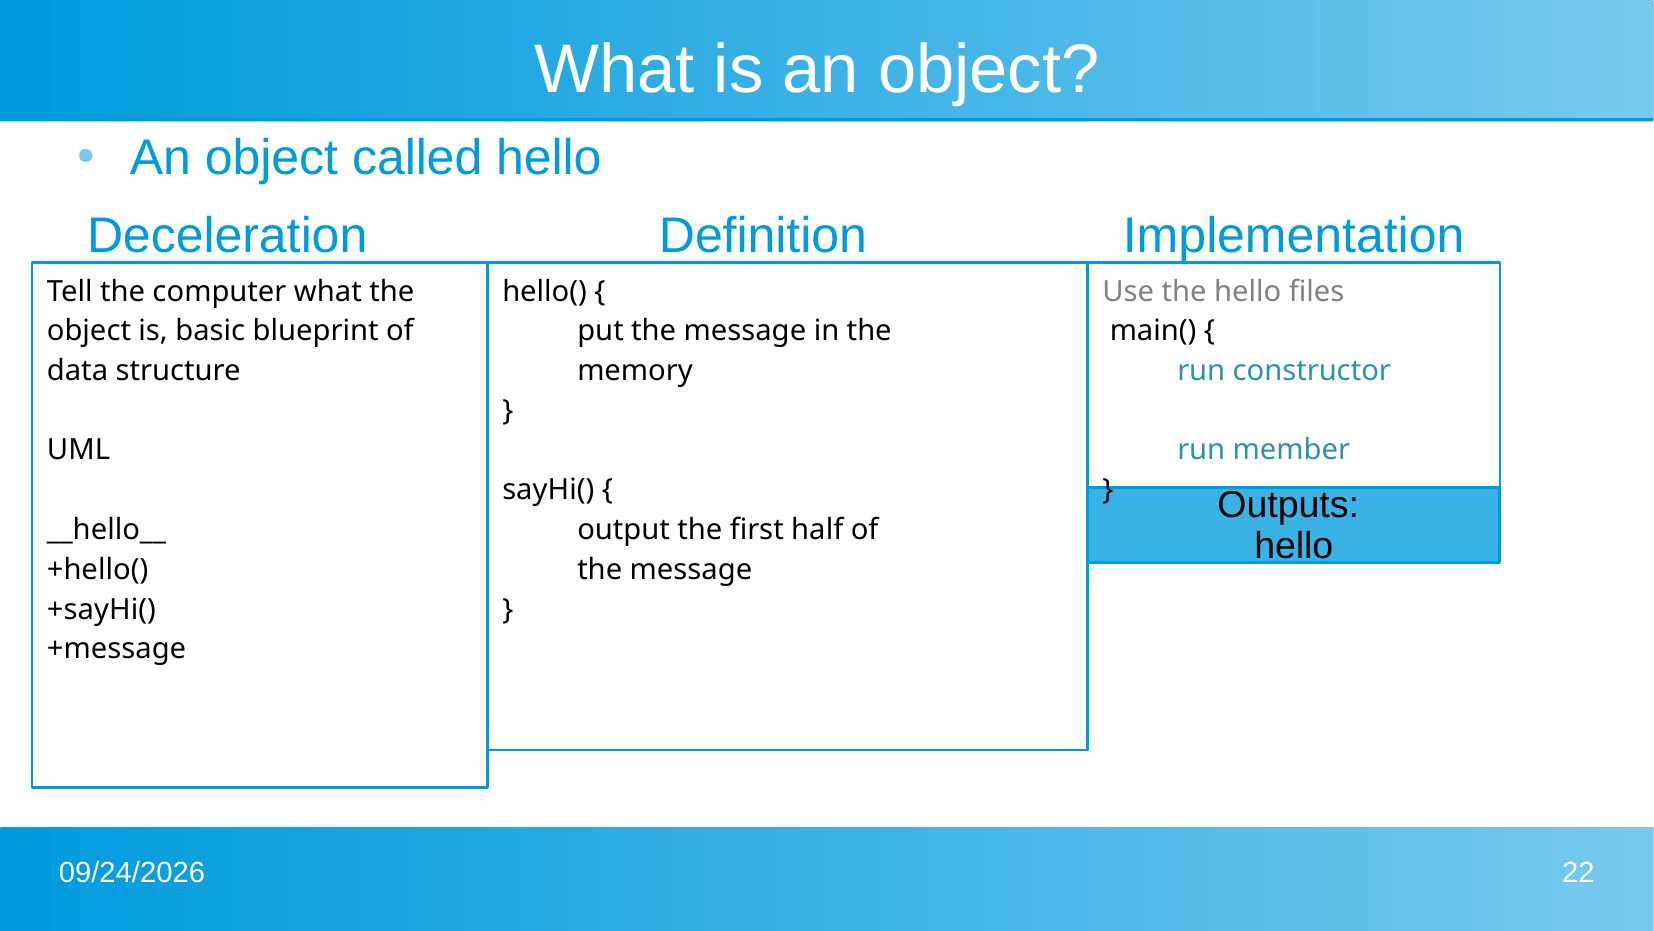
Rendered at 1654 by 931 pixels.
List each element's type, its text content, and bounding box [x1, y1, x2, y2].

text_box Outputs: hello [1087, 489, 1500, 563]
text_box Tell the computer what the object is, basic blueprint of data structure UML __hello__ +hello() +sayHi() +message [32, 262, 488, 788]
title What is an object? [59, 29, 1595, 108]
text_box hello() { put the message in the memory } sayHi() { output the first half of the message } [487, 262, 1088, 751]
text_box Use the hello files main() { run constructor run member } [1087, 262, 1501, 488]
list An object called hello Deceleration Definition Implementation [59, 129, 1576, 301]
